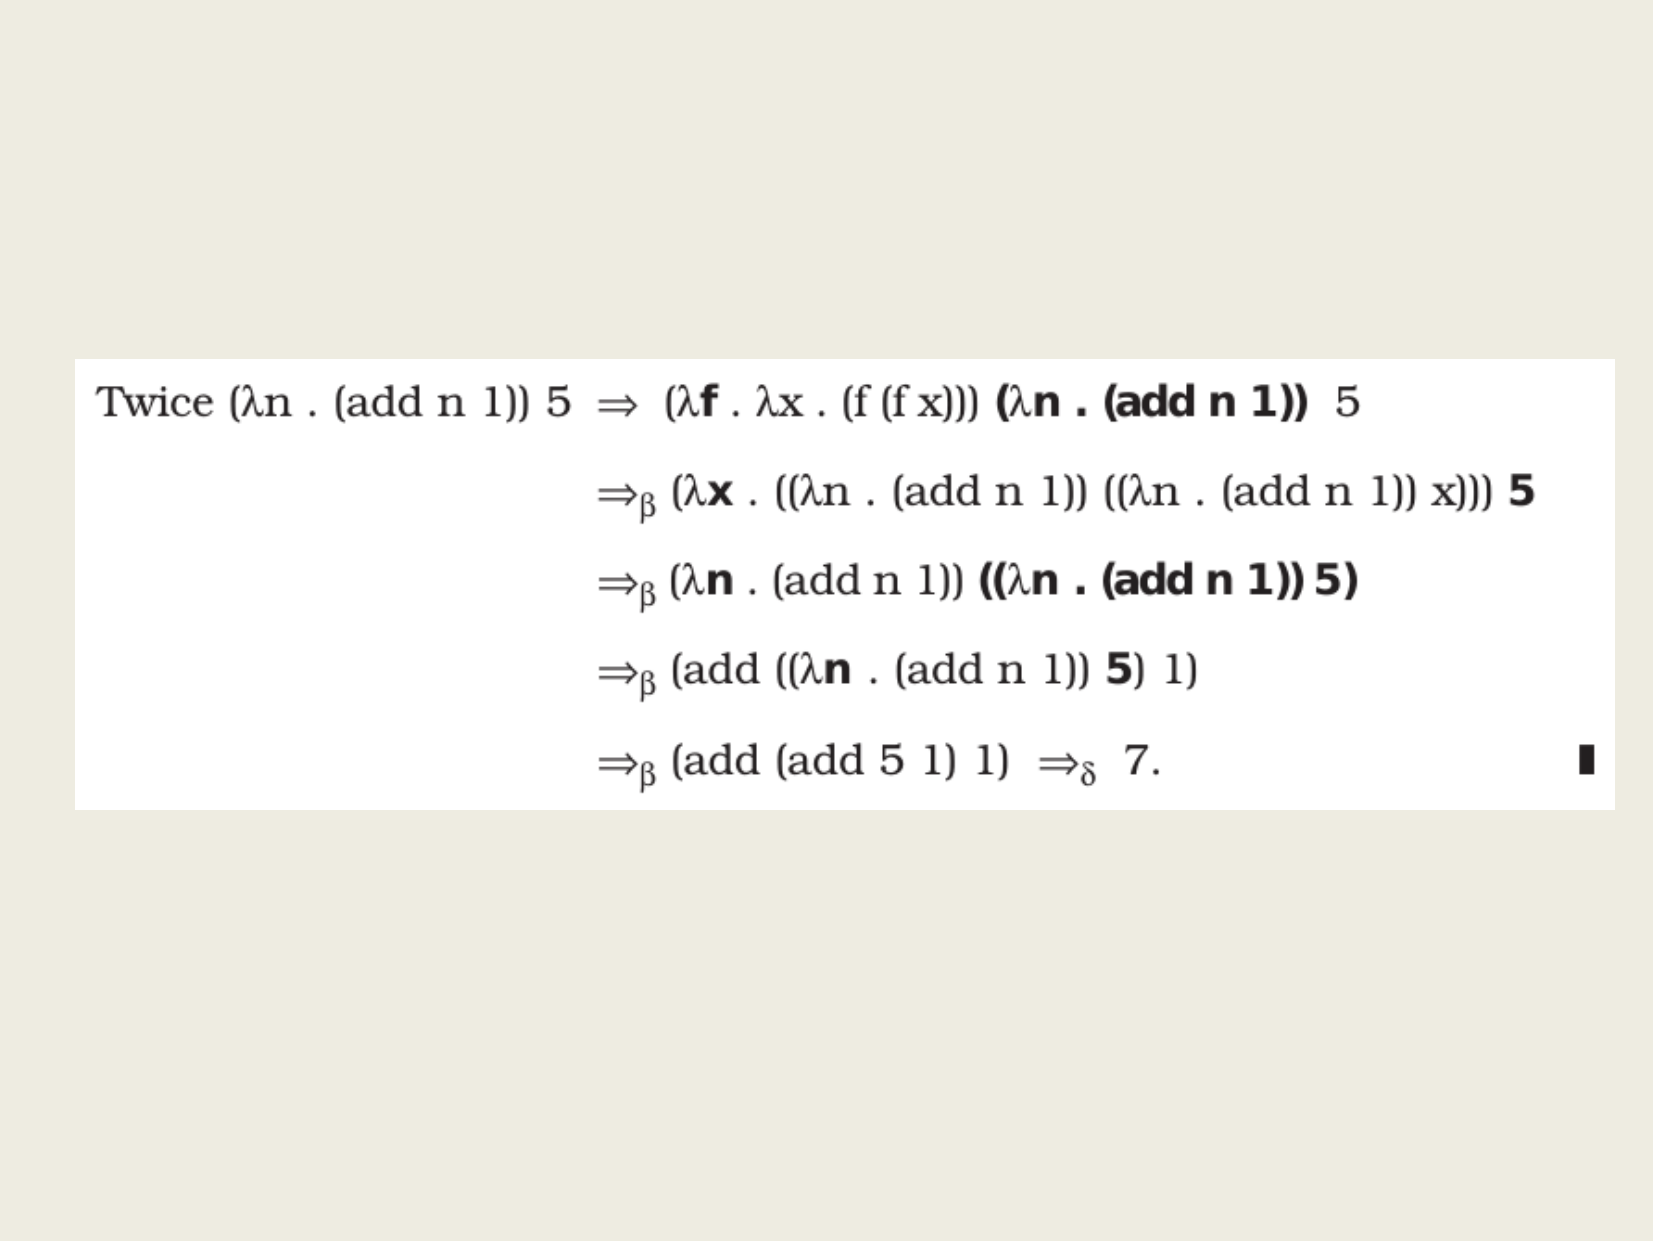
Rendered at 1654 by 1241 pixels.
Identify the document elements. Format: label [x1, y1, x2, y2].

picture [75, 359, 1615, 811]
